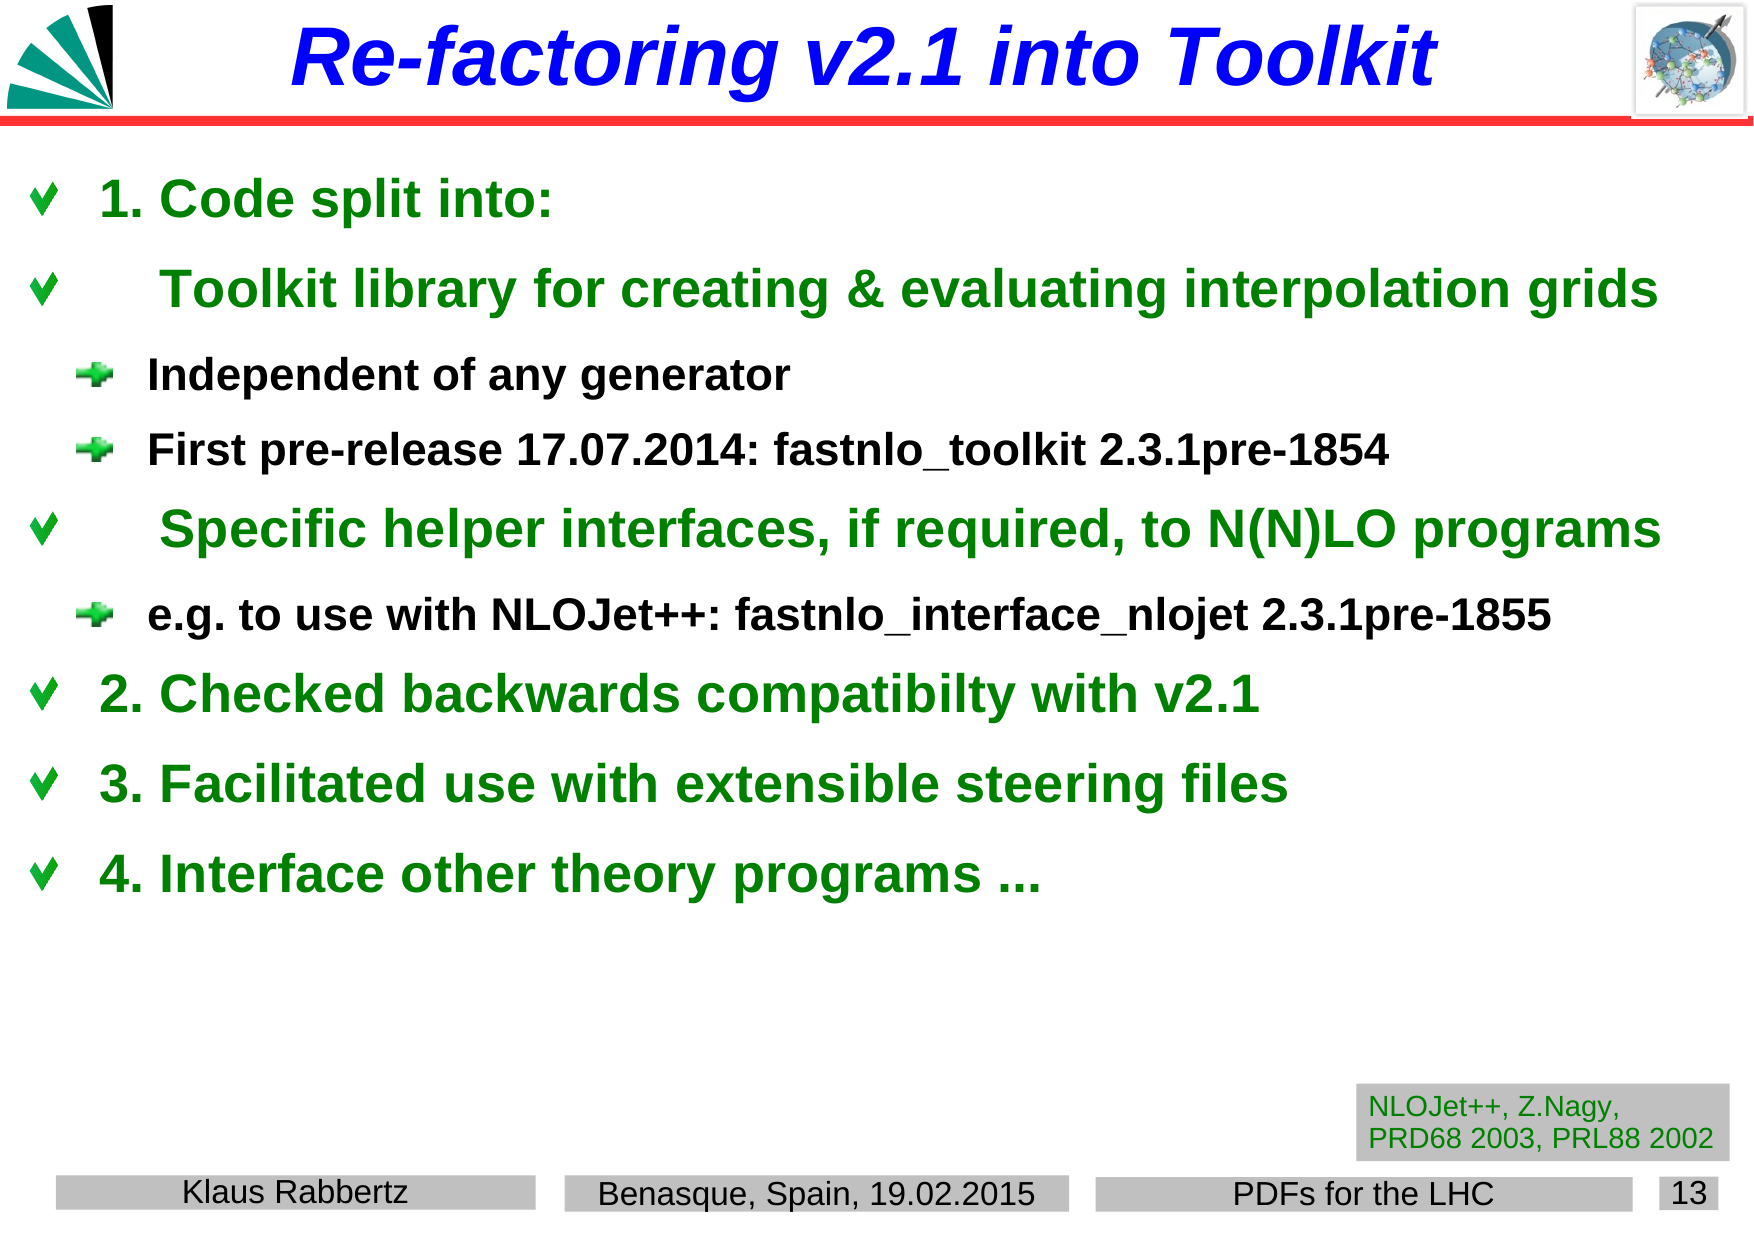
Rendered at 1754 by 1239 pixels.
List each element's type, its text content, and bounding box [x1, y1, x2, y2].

text_box NLOJet++, Z.Nagy, PRD68 2003, PRL88 2002 [1356, 1083, 1730, 1162]
picture [1631, 2, 1748, 119]
list 1. Code split into: Toolkit library for creating & evaluating interpolation grids Independent of any generator First pre-release 17.07.2014: fastnlo_toolkit 2.3.1pre-1854 Specific helper interfaces, if required, to N(N)LO programs e.g. to use with NLOJet++: fastnlo_interface_nlojet 2.3.1pre-1855 2. Checked backwards compatibilty with v2.1 3. Facilitated use with extensible steering files 4. Interface other theory programs ... [17, 168, 1741, 906]
title Re-factoring v2.1 into Toolkit [123, 0, 1606, 114]
picture [7, 5, 113, 110]
